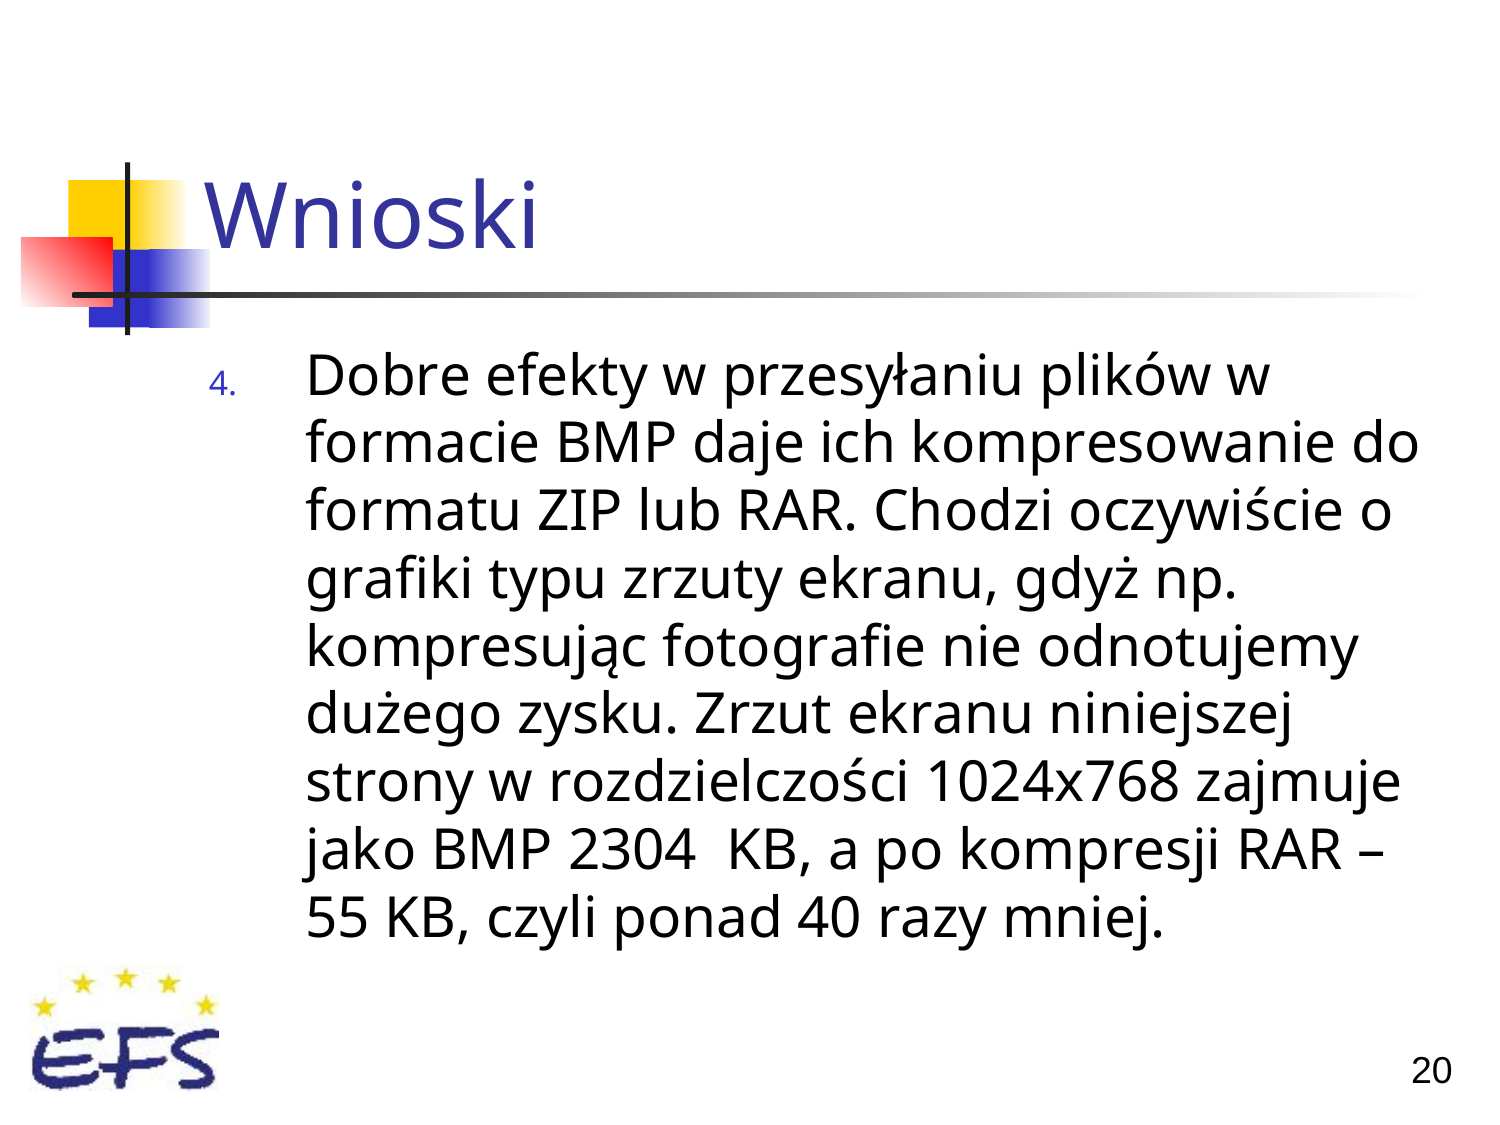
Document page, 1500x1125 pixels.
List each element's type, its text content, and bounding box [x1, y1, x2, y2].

picture [29, 964, 219, 1091]
list Dobre efekty w przesyłaniu plików w formacie BMP daje ich kompresowanie do formatu ZIP lub RAR. Chodzi oczywiście o grafiki typu zrzuty ekranu, gdyż np. kompresując fotografie nie odnotujemy dużego zysku. Zrzut ekranu niniejszej strony w rozdzielczości 1024x768 zajmuje jako BMP 2304 KB, a po kompresji RAR – 55 KB, czyli ponad 40 razy mniej. [193, 331, 1469, 1007]
title Wnioski [188, 35, 1468, 276]
